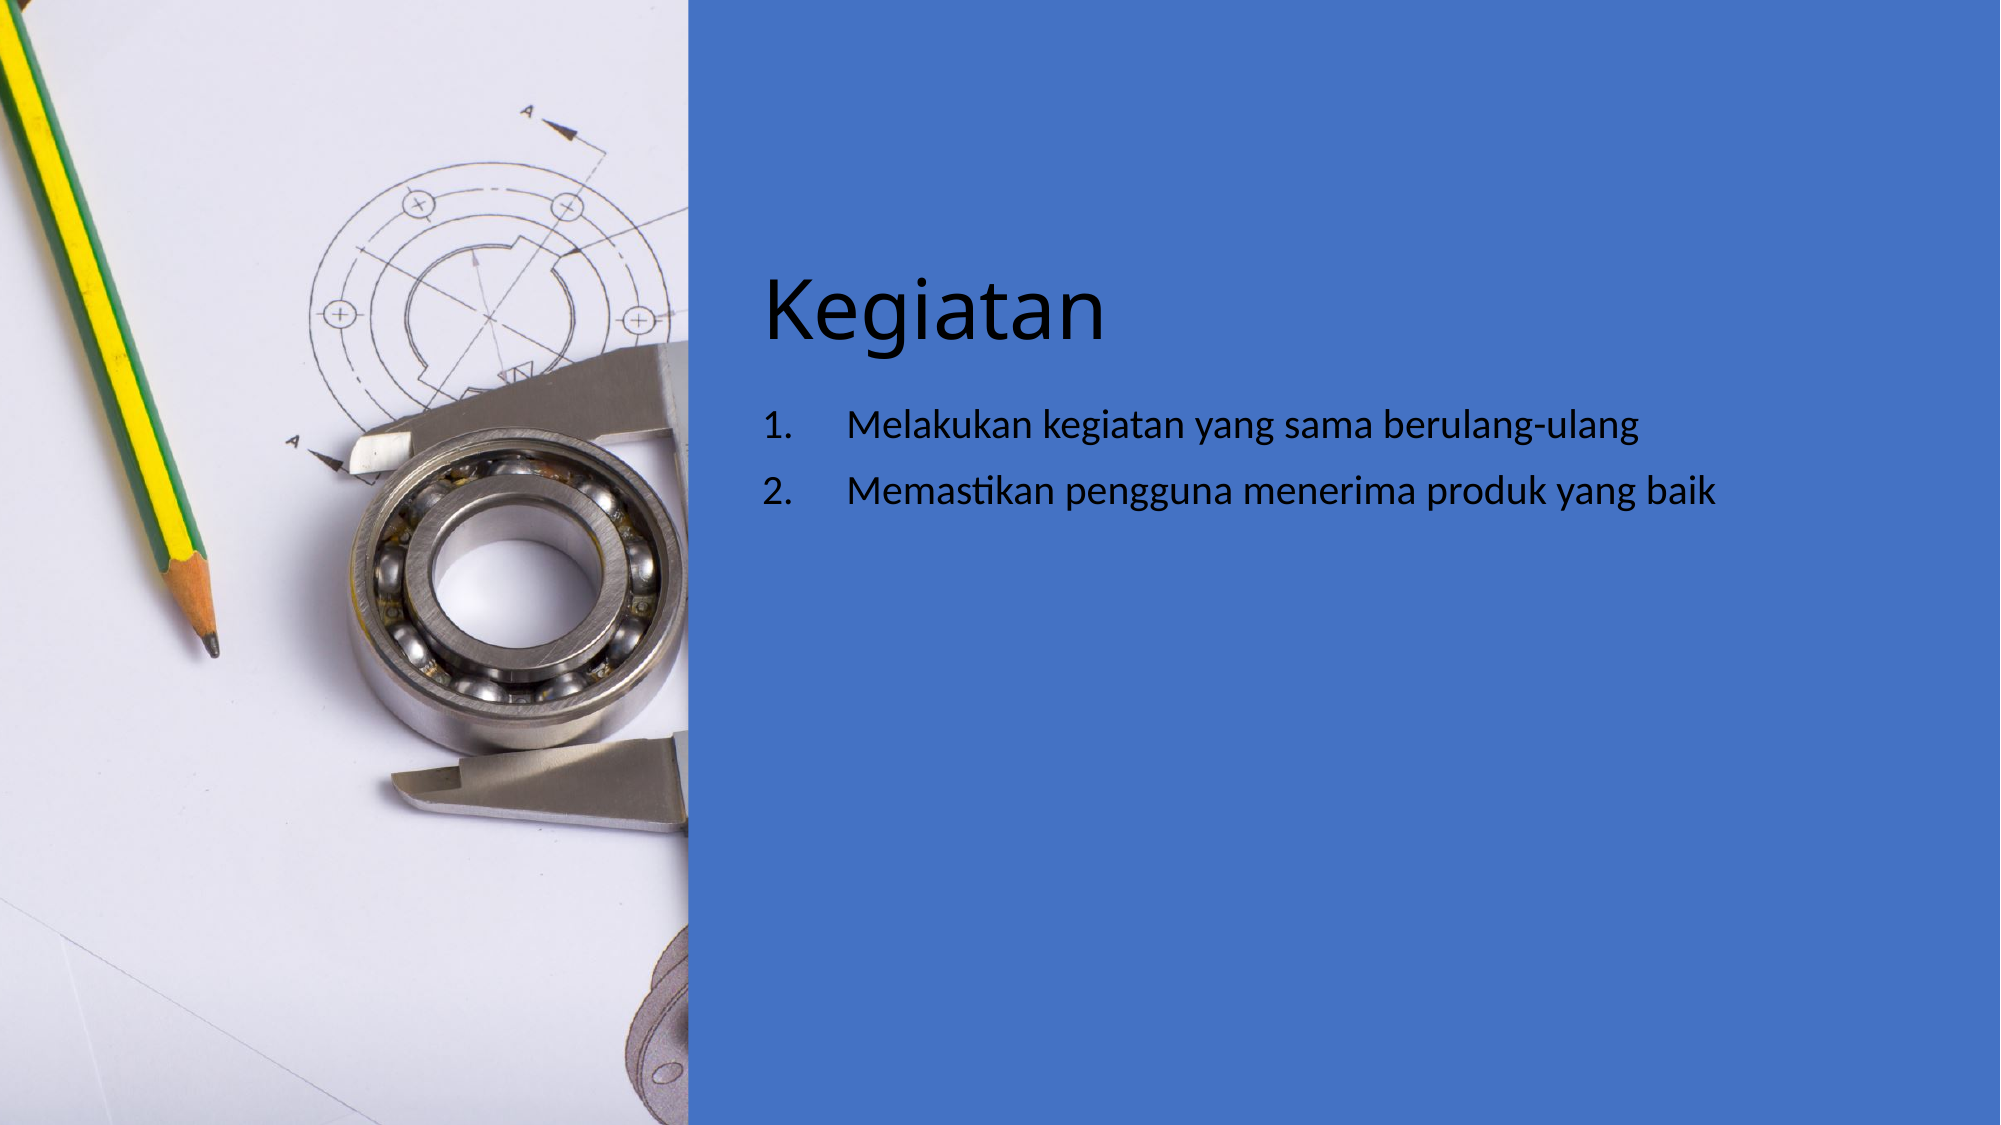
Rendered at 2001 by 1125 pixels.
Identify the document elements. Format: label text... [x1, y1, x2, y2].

title Kegiatan [746, 90, 1863, 365]
picture [0, 0, 689, 1125]
list Melakukan kegiatan yang sama berulang-ulang Memastikan pengguna menerima produk yang baik [746, 395, 1863, 1004]
text_box [689, 0, 2000, 1125]
